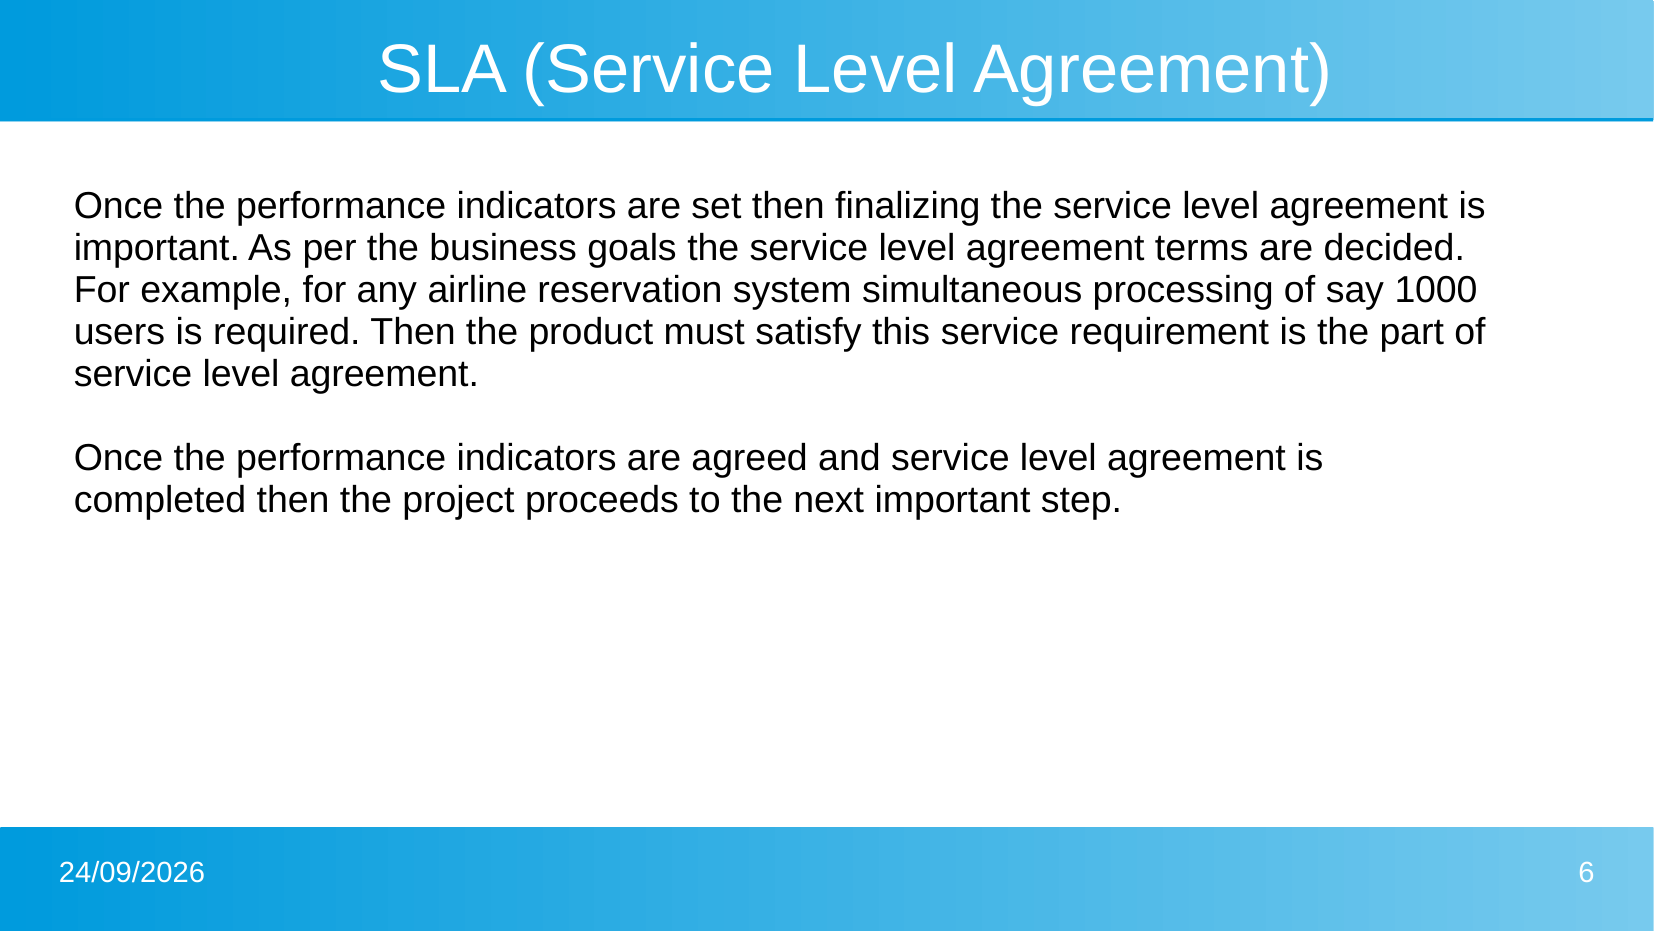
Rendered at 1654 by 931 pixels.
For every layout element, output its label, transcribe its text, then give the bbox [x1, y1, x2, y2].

title SLA (Service Level Agreement) [59, 29, 1595, 108]
text_box Once the performance indicators are set then finalizing the service level agreement is important. As per the business goals the service level agreement terms are decided. For example, for any airline reservation system simultaneous processing of say 1000 users is required. Then the product must satisfy this service requirement is the part of service level agreement. Once the performance indicators are agreed and service level agreement is completed then the project proceeds to the next important step. [59, 177, 1506, 528]
